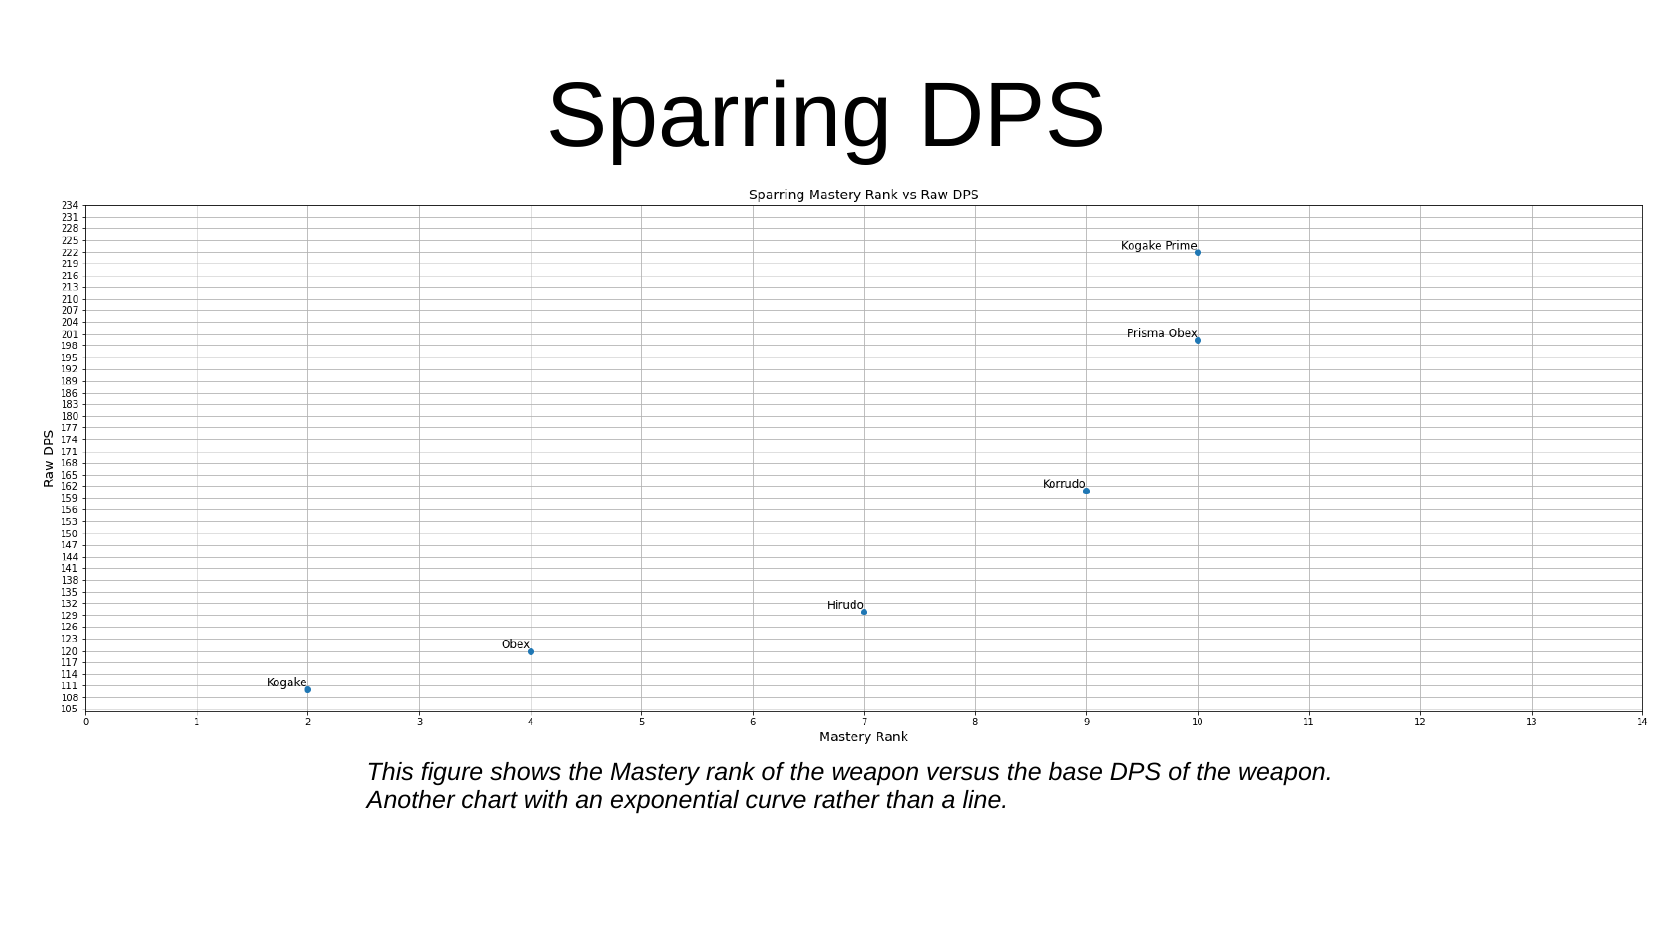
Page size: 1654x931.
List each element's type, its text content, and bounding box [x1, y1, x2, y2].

text_box This figure shows the Mastery rank of the weapon versus the base DPS of the weapon. Another chart with an exponential curve rather than a line. [351, 750, 1351, 821]
title Sparring DPS [82, 37, 1571, 182]
picture [37, 182, 1654, 751]
